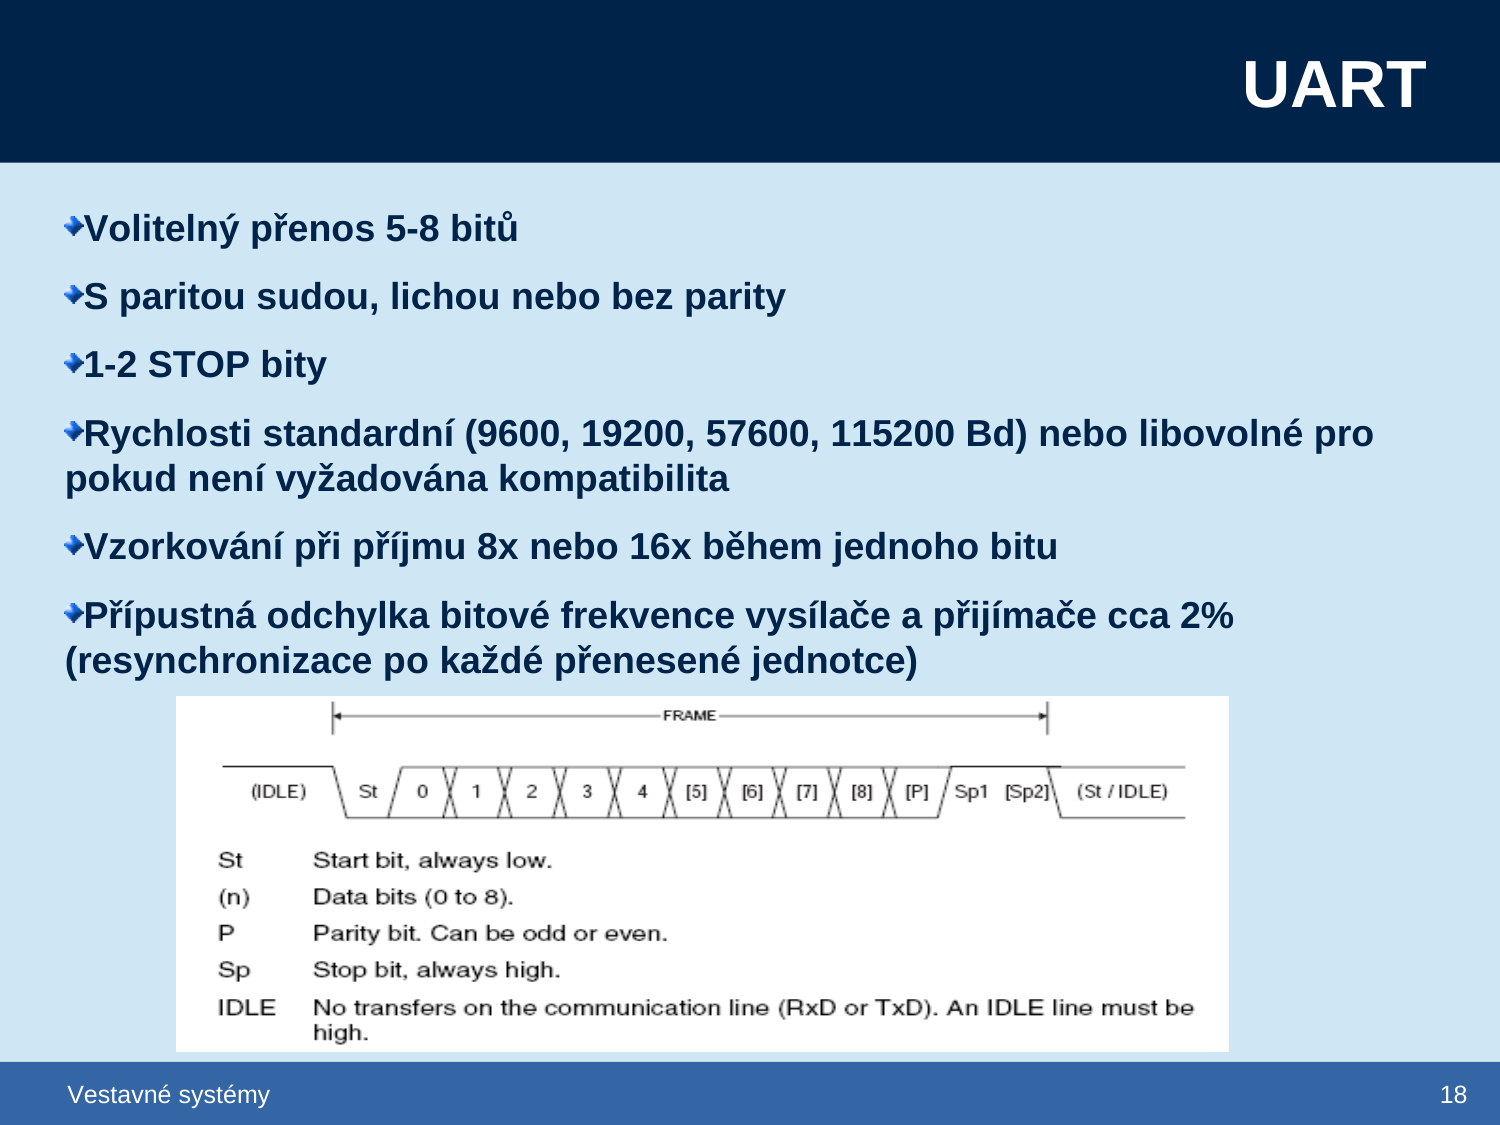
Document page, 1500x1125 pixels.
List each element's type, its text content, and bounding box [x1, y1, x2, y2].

title UART [47, 0, 1443, 164]
list Volitelný přenos 5-8 bitů S paritou sudou, lichou nebo bez parity 1-2 STOP bity Rychlosti standardní (9600, 19200, 57600, 115200 Bd) nebo libovolné pro pokud není vyžadována kompatibilita Vzorkování při příjmu 8x nebo 16x během jednoho bitu Přípustná odchylka bitové frekvence vysílače a přijímače cca 2% (resynchronizace po každé přenesené jednotce) [50, 187, 1450, 697]
picture [176, 696, 1229, 1052]
